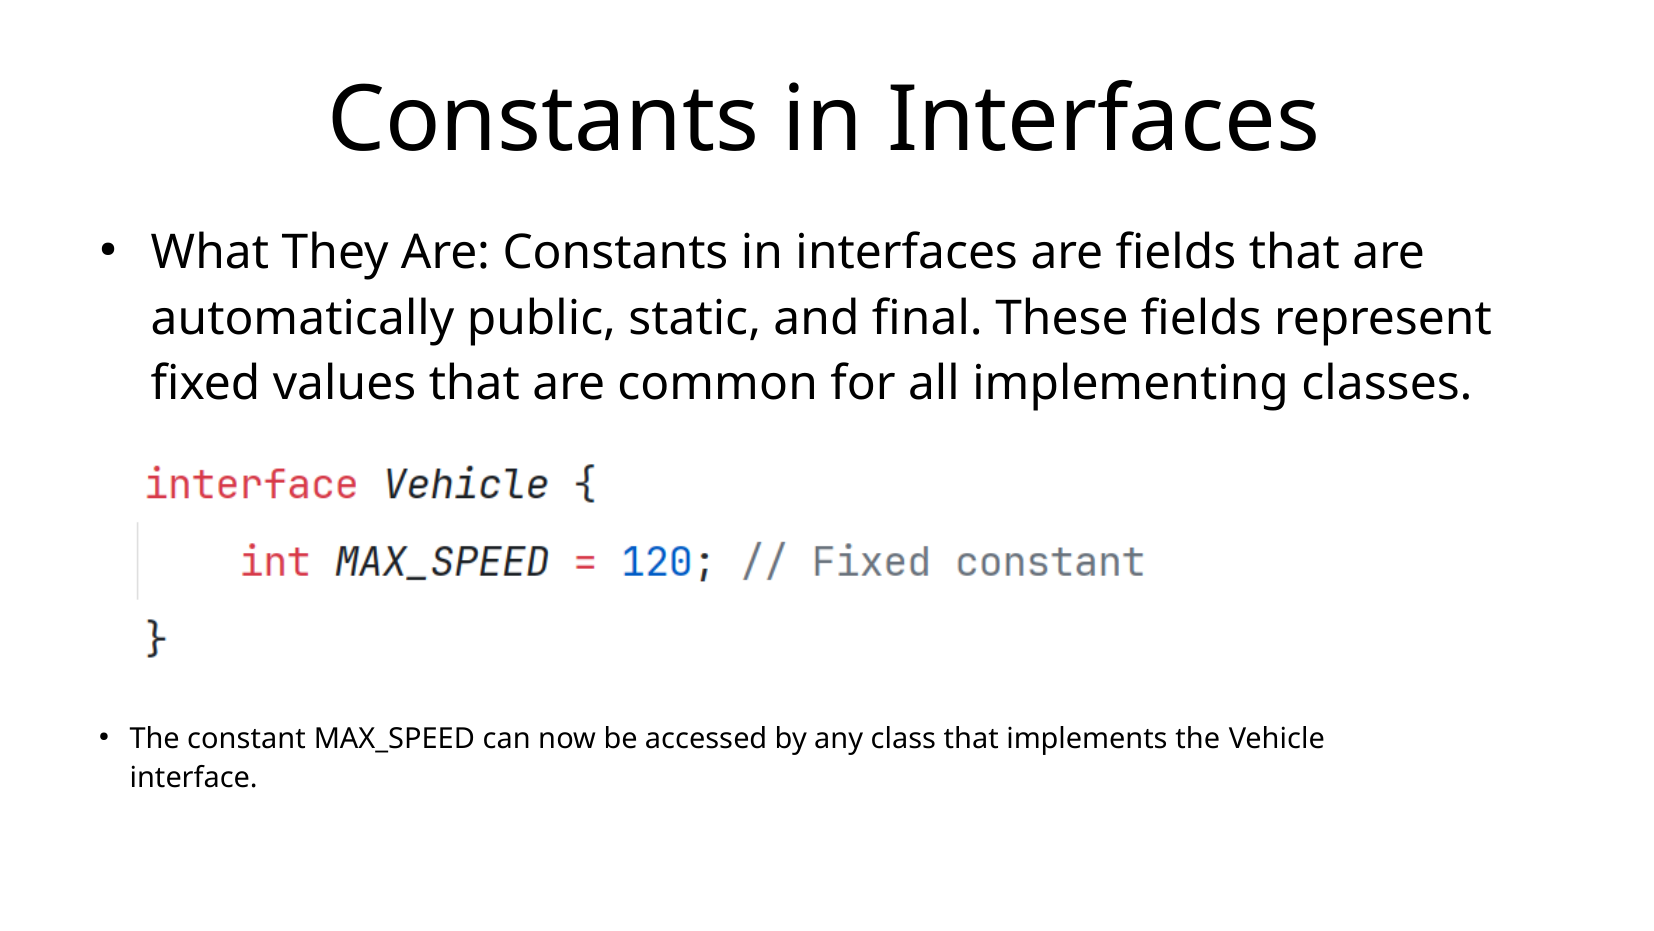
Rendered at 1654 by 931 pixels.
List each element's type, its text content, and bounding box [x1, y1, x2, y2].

picture [88, 442, 1241, 669]
list What They Are: Constants in interfaces are fields that are automatically public, static, and final. These fields represent fixed values that are common for all implementing classes. [82, 217, 1571, 414]
title Constants in Interfaces [82, 37, 1571, 193]
list The constant MAX_SPEED can now be accessed by any class that implements the Vehicle interface. [88, 717, 1447, 798]
